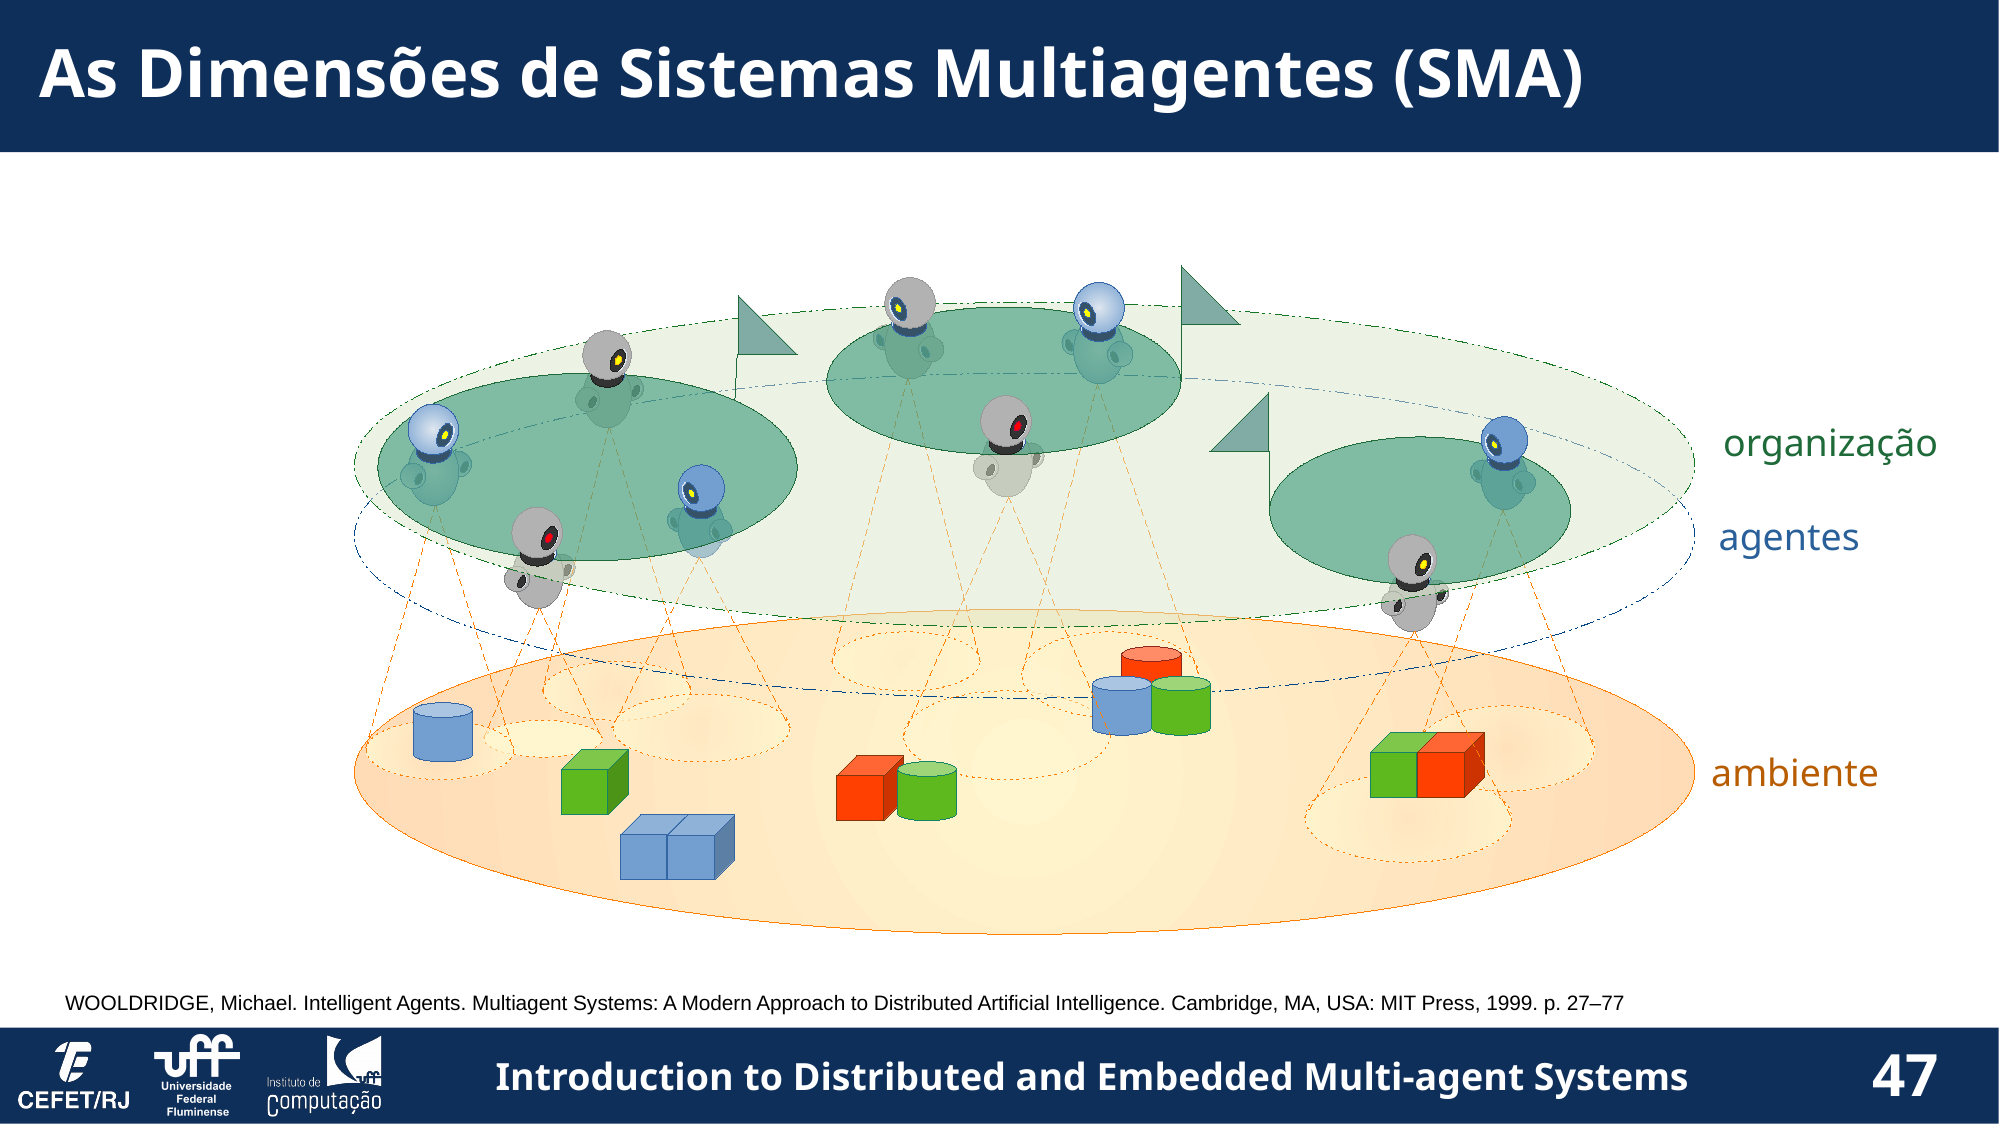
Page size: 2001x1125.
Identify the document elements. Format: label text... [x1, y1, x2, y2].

picture [18, 1021, 129, 1125]
text_box [354, 265, 1695, 935]
picture [153, 1033, 241, 1121]
text_box ambiente [1618, 741, 1973, 802]
text_box organização [1653, 411, 2000, 472]
text_box As Dimensões de Sistemas Multiagentes (SMA) [25, 23, 1999, 119]
text_box WOOLDRIDGE, Michael. Intelligent Agents. Multiagent Systems: A Modern Approach to Distributed Artificial Intelligence. Cambridge, MA, USA: MIT Press, 1999. p. 27–77 [50, 982, 1969, 1023]
picture [265, 1033, 383, 1117]
text_box agentes [1612, 505, 1967, 566]
